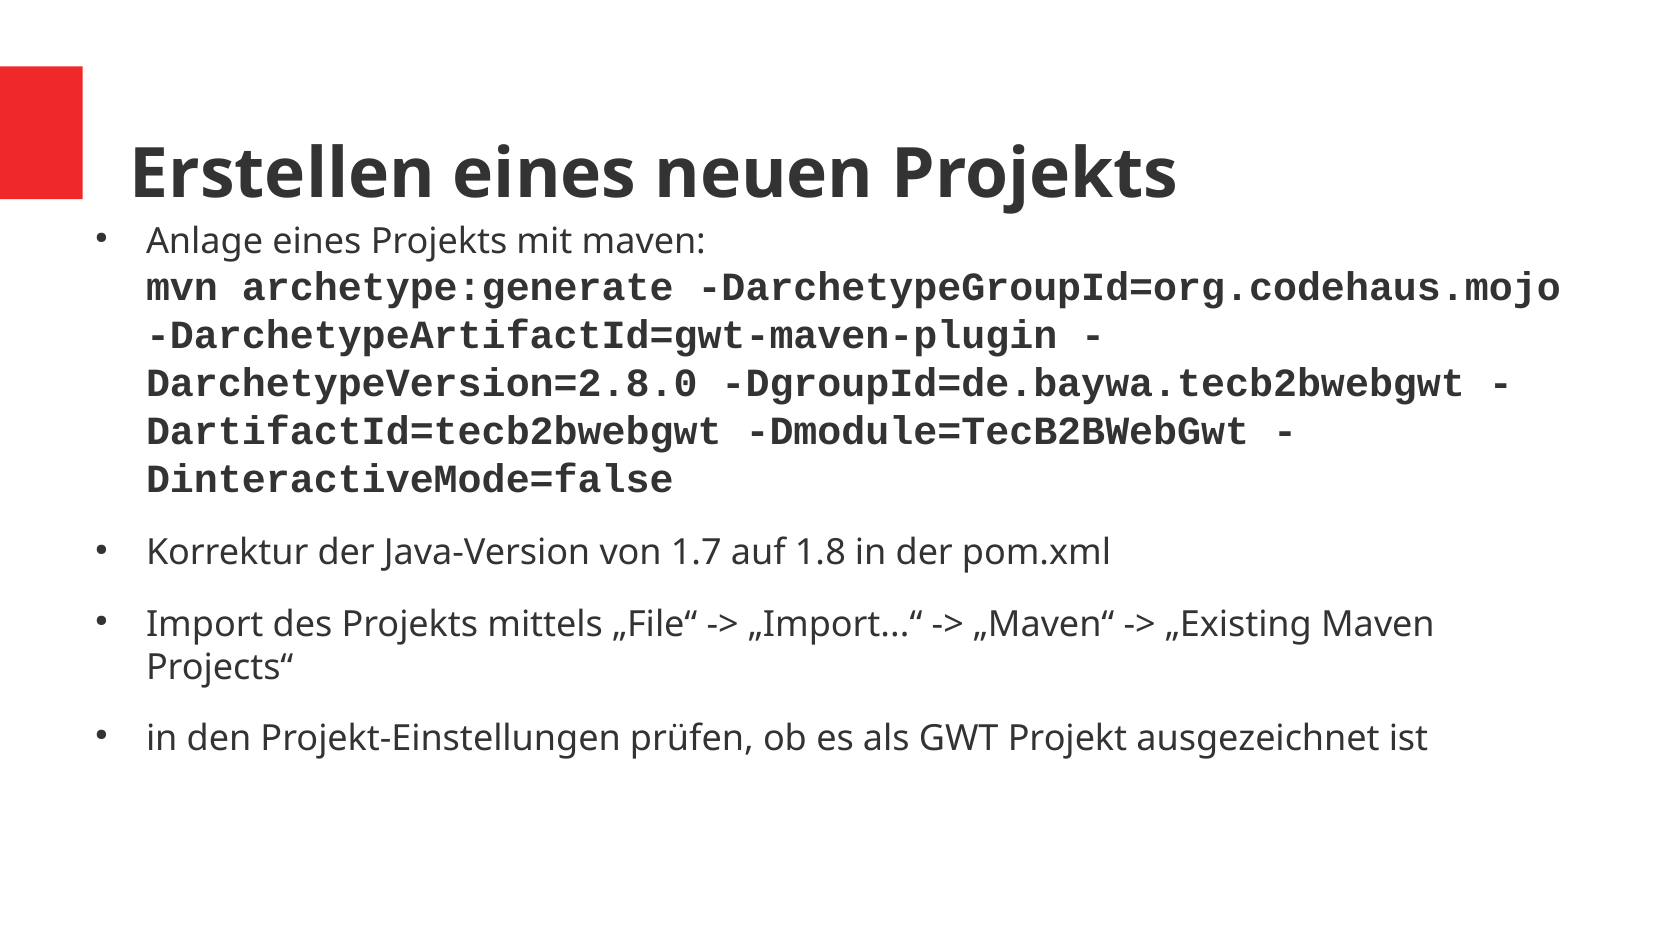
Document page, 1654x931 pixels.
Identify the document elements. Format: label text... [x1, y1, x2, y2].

title Erstellen eines neuen Projekts [129, 39, 1536, 217]
list Anlage eines Projekts mit maven: mvn archetype:generate -DarchetypeGroupId=org.codehaus.mojo -DarchetypeArtifactId=gwt-maven-plugin -DarchetypeVersion=2.8.0 -DgroupId=de.baywa.tecb2bwebgwt -DartifactId=tecb2bwebgwt -Dmodule=TecB2BWebGwt -DinteractiveMode=false Korrektur der Java-Version von 1.7 auf 1.8 in der pom.xml Import des Projekts mittels „File“ -> „Import...“ -> „Maven“ -> „Existing Maven Projects“ in den Projekt-Einstellungen prüfen, ob es als GWT Projekt ausgezeichnet ist [78, 217, 1567, 804]
